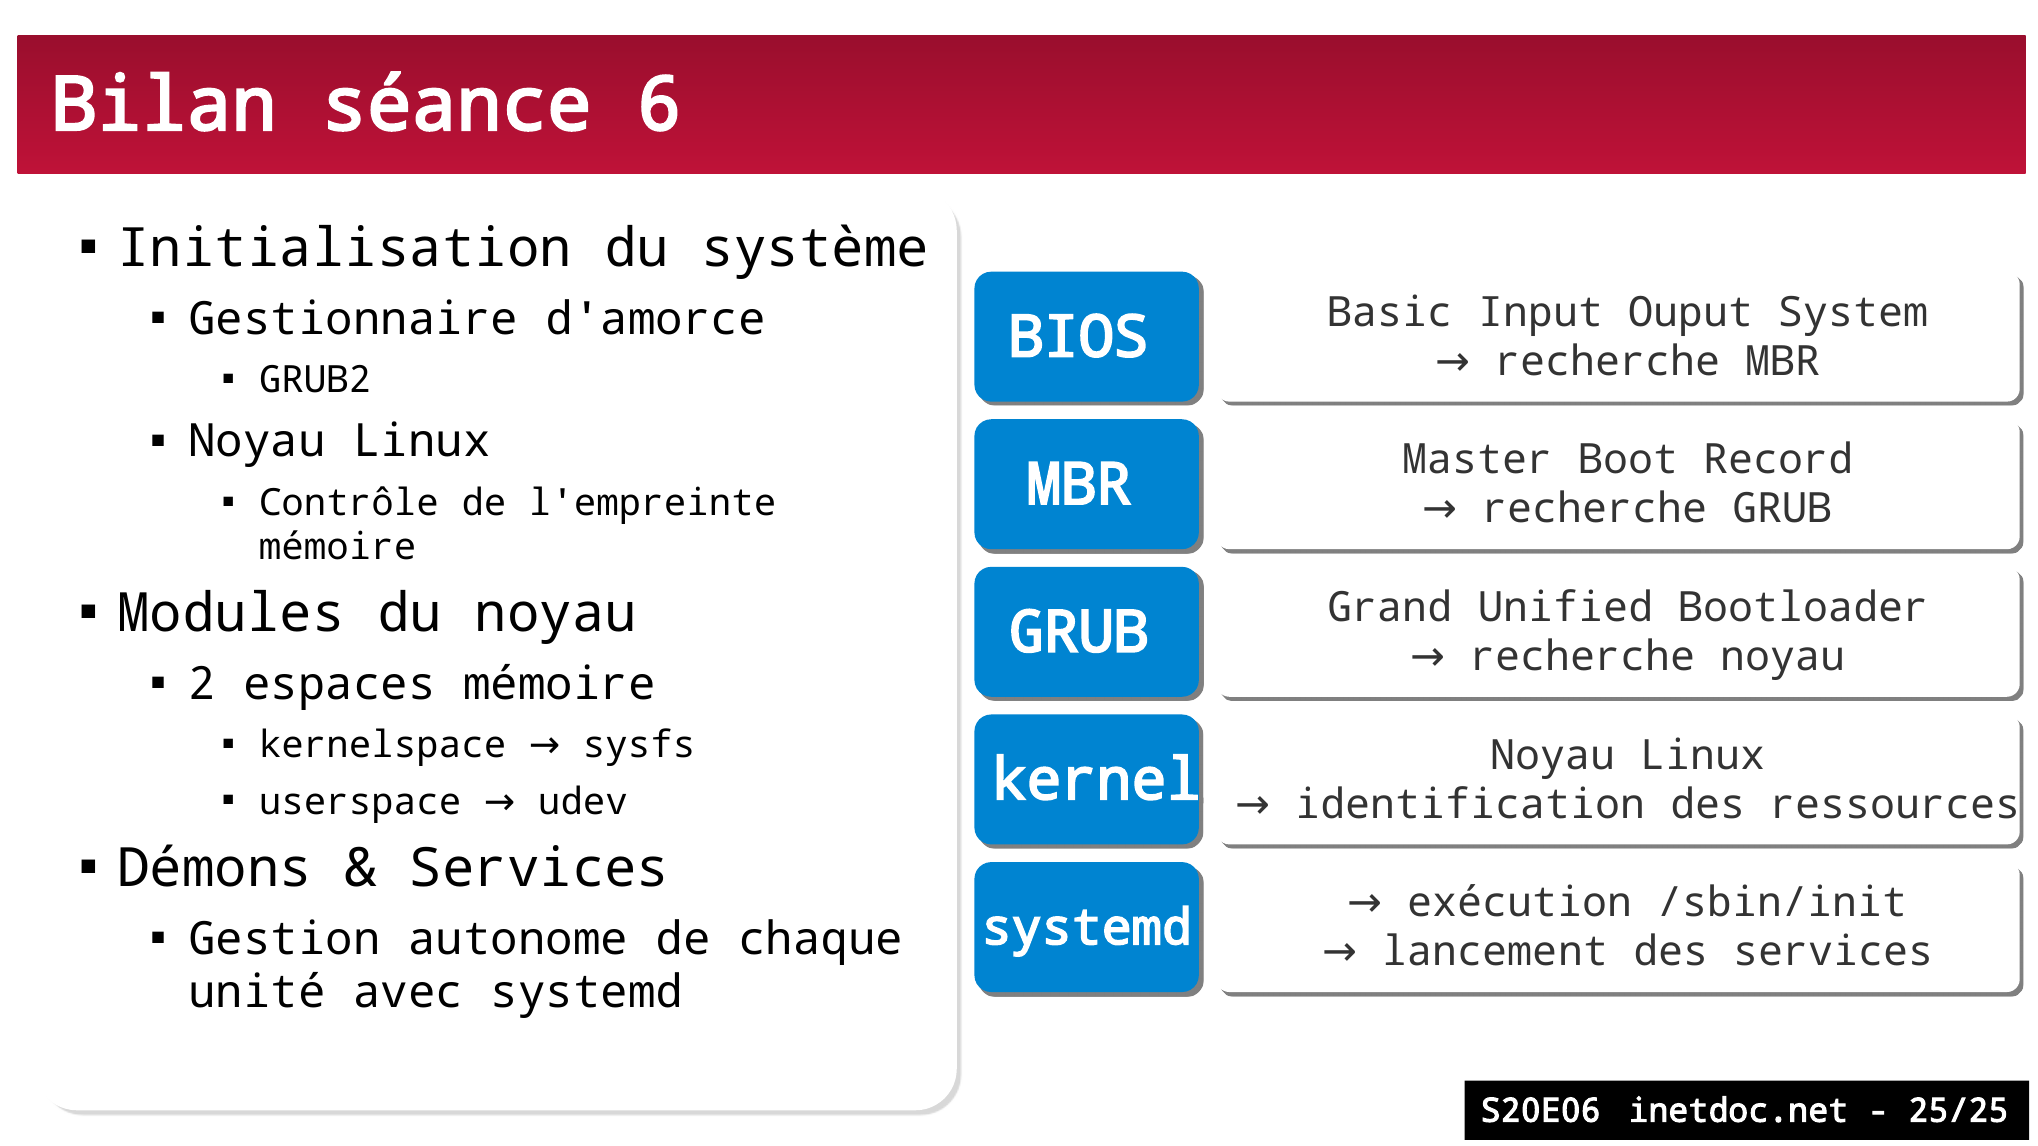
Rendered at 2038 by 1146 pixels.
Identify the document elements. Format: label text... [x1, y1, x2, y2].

text_box Master Boot Record → recherche GRUB [1216, 419, 2020, 550]
text_box kernel [974, 714, 1199, 845]
text_box → exécution /sbin/init → lancement des services [1216, 862, 2020, 993]
text_box Bilan séance 6 [17, 35, 2026, 174]
text_box Grand Unified Bootloader → recherche noyau [1216, 566, 2020, 697]
text_box S20E06 inetdoc.net - 22/25 [1464, 1080, 2030, 1140]
text_box Noyau Linux → identification des ressources [1216, 714, 2020, 845]
text_box GRUB [974, 566, 1199, 697]
text_box systemd [974, 862, 1199, 993]
text_box MBR [974, 419, 1199, 550]
text_box Basic Input Ouput System → recherche MBR [1216, 271, 2020, 402]
text_box Initialisation du système Gestionnaire d'amorce GRUB2 Noyau Linux Contrôle de l'empreinte mémoire Modules du noyau 2 espaces mémoire kernelspace → sysfs userspace → udev Démons & Services Gestion autonome de chaque unité avec systemd [35, 188, 957, 1111]
text_box BIOS [974, 271, 1199, 402]
